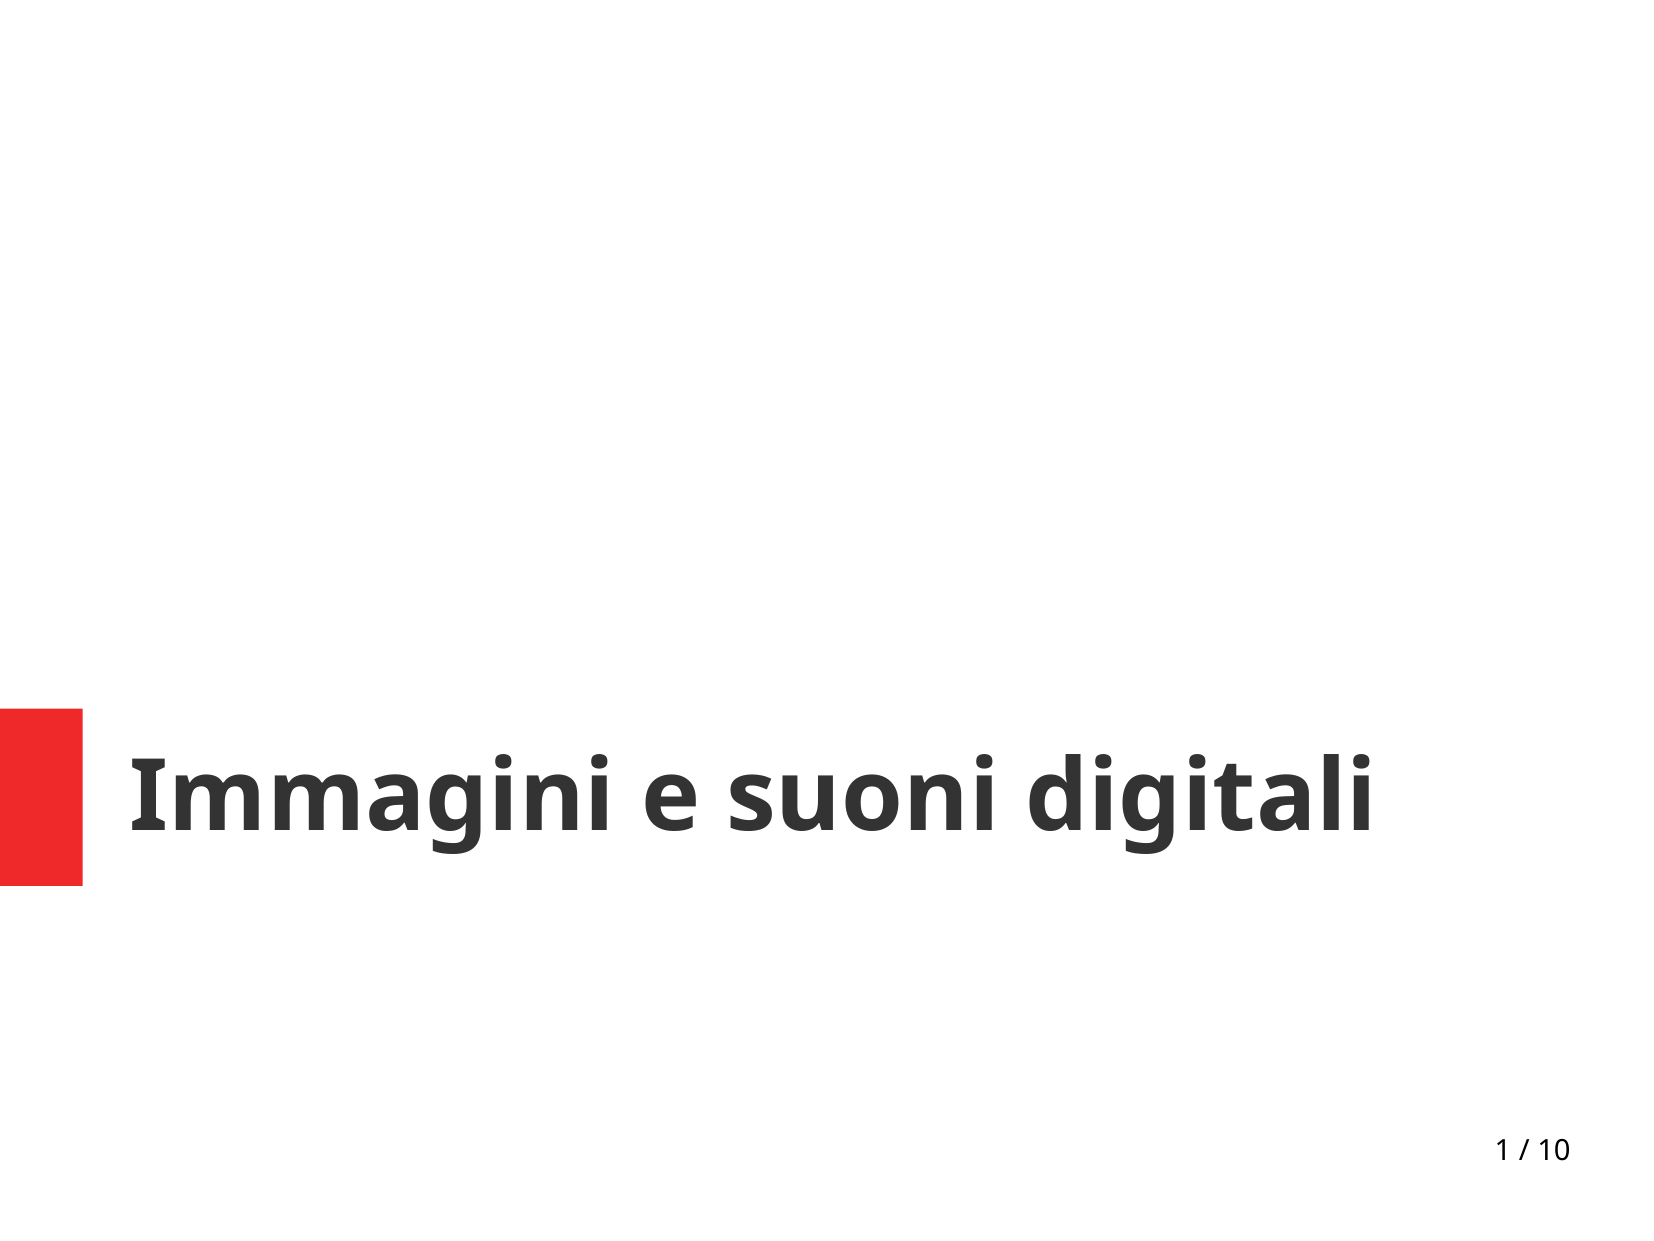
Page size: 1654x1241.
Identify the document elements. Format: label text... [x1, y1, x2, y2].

title Immagini e suoni digitali [129, 655, 1536, 928]
